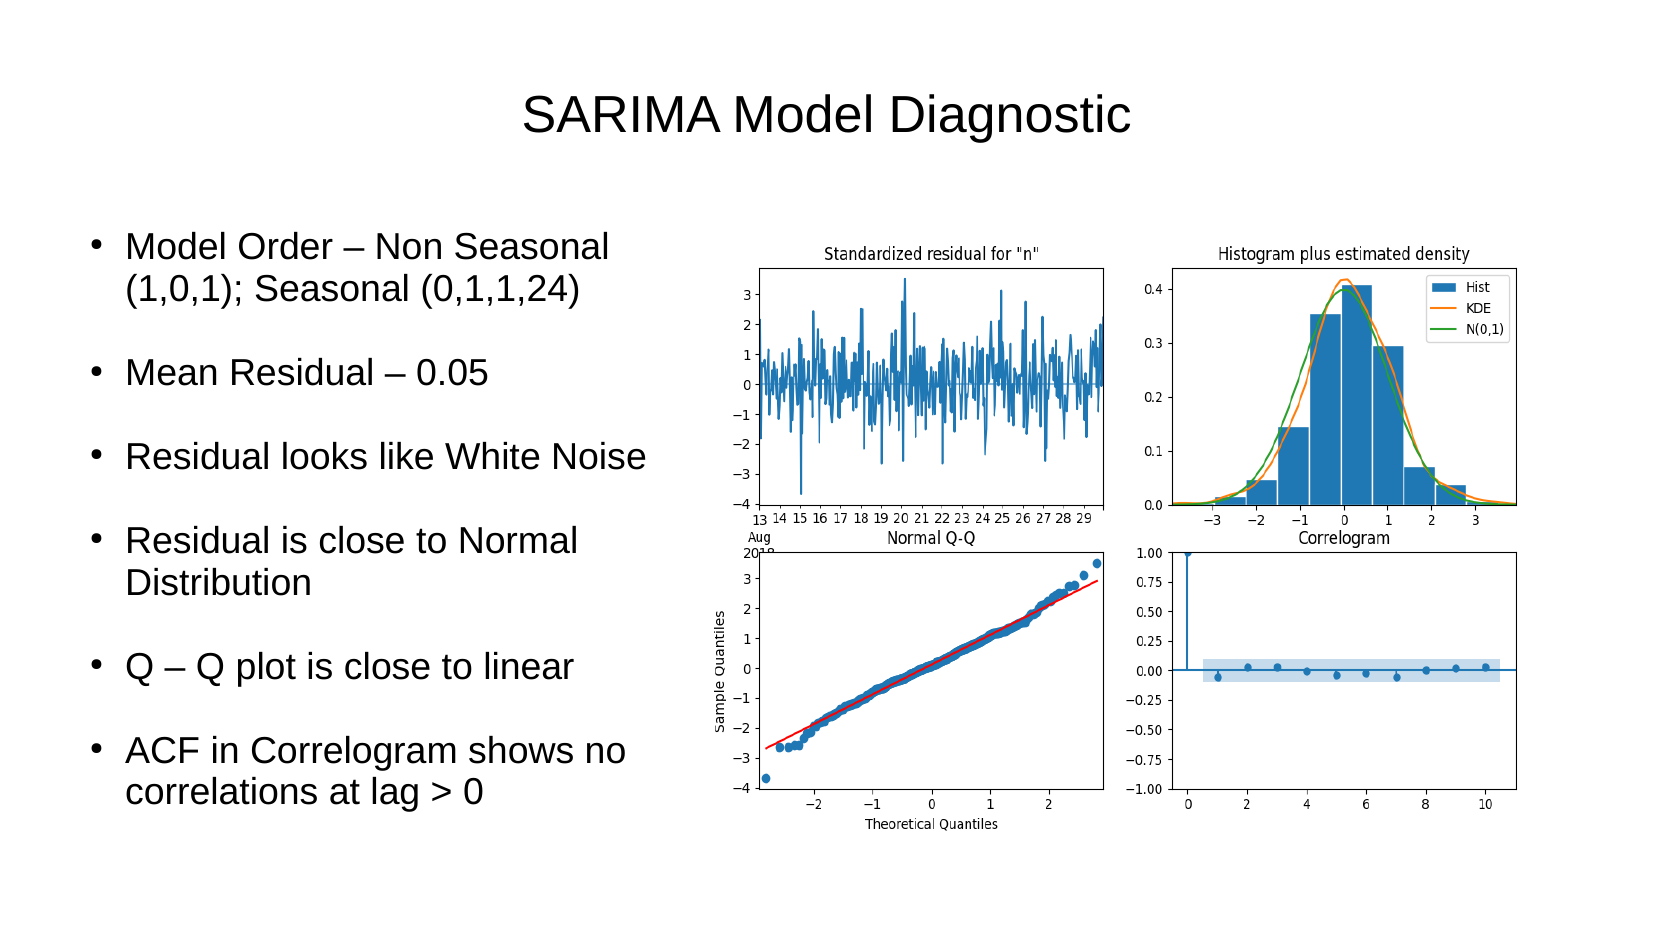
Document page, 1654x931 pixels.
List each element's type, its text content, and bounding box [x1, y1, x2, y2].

text_box Model Order – Non Seasonal (1,0,1); Seasonal (0,1,1,24) Mean Residual – 0.05 Residual looks like White Noise Residual is close to Normal Distribution Q – Q plot is close to linear ACF in Correlogram shows no correlations at lag > 0 [75, 217, 676, 863]
picture [637, 187, 1613, 863]
title SARIMA Model Diagnostic [82, 37, 1571, 193]
